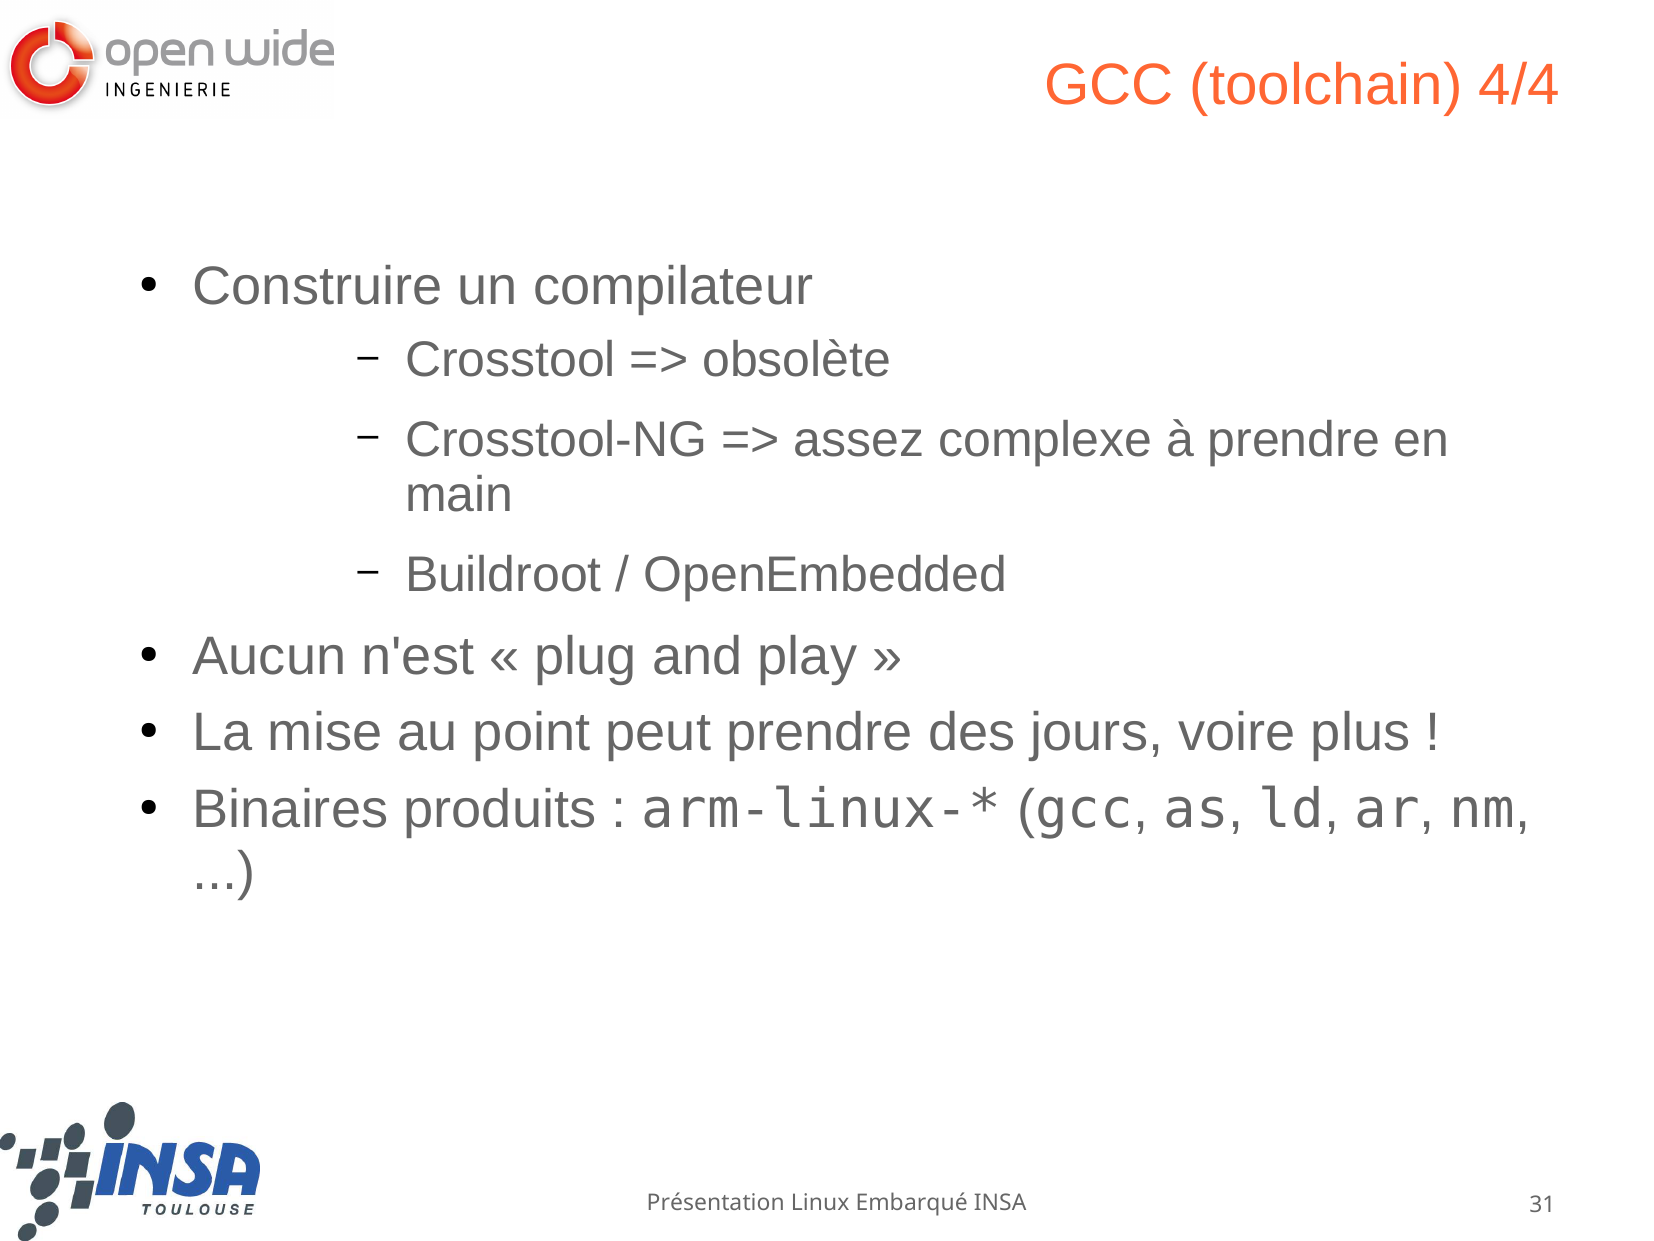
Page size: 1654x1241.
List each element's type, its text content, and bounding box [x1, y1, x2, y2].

picture [0, 1102, 260, 1241]
list Construire un compilateur Crosstool => obsolète Crosstool-NG => assez complexe à prendre en main Buildroot / OpenEmbedded Aucun n'est « plug and play » La mise au point peut prendre des jours, voire plus ! Binaires produits : arm-linux-* (gcc, as, ld, ar, nm, ...) [121, 255, 1534, 1127]
title GCC (toolchain) 4/4 [602, 12, 1561, 157]
picture [0, 0, 334, 119]
